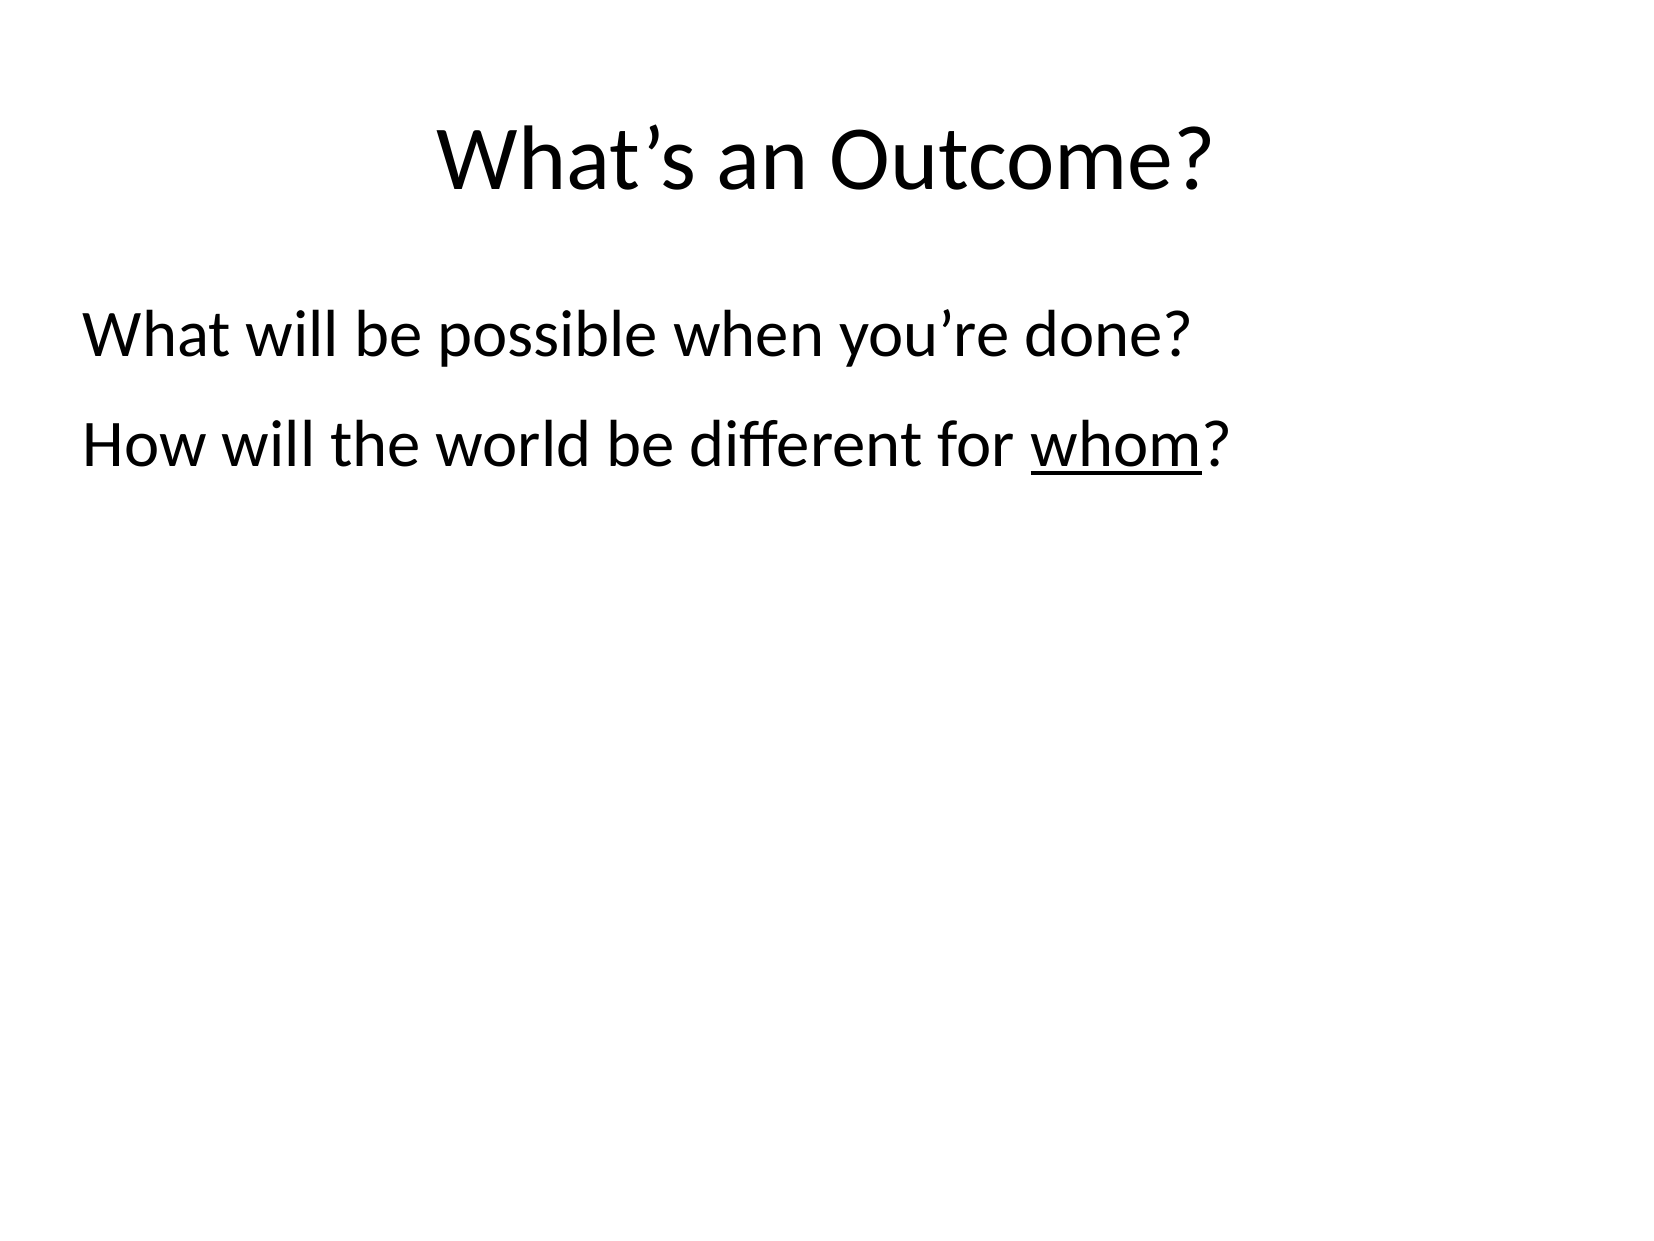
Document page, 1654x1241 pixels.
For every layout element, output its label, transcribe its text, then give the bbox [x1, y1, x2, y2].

title What’s an Outcome? [82, 49, 1571, 257]
list What will be possible when you’re done? How will the world be different for whom? [82, 290, 1571, 1010]
